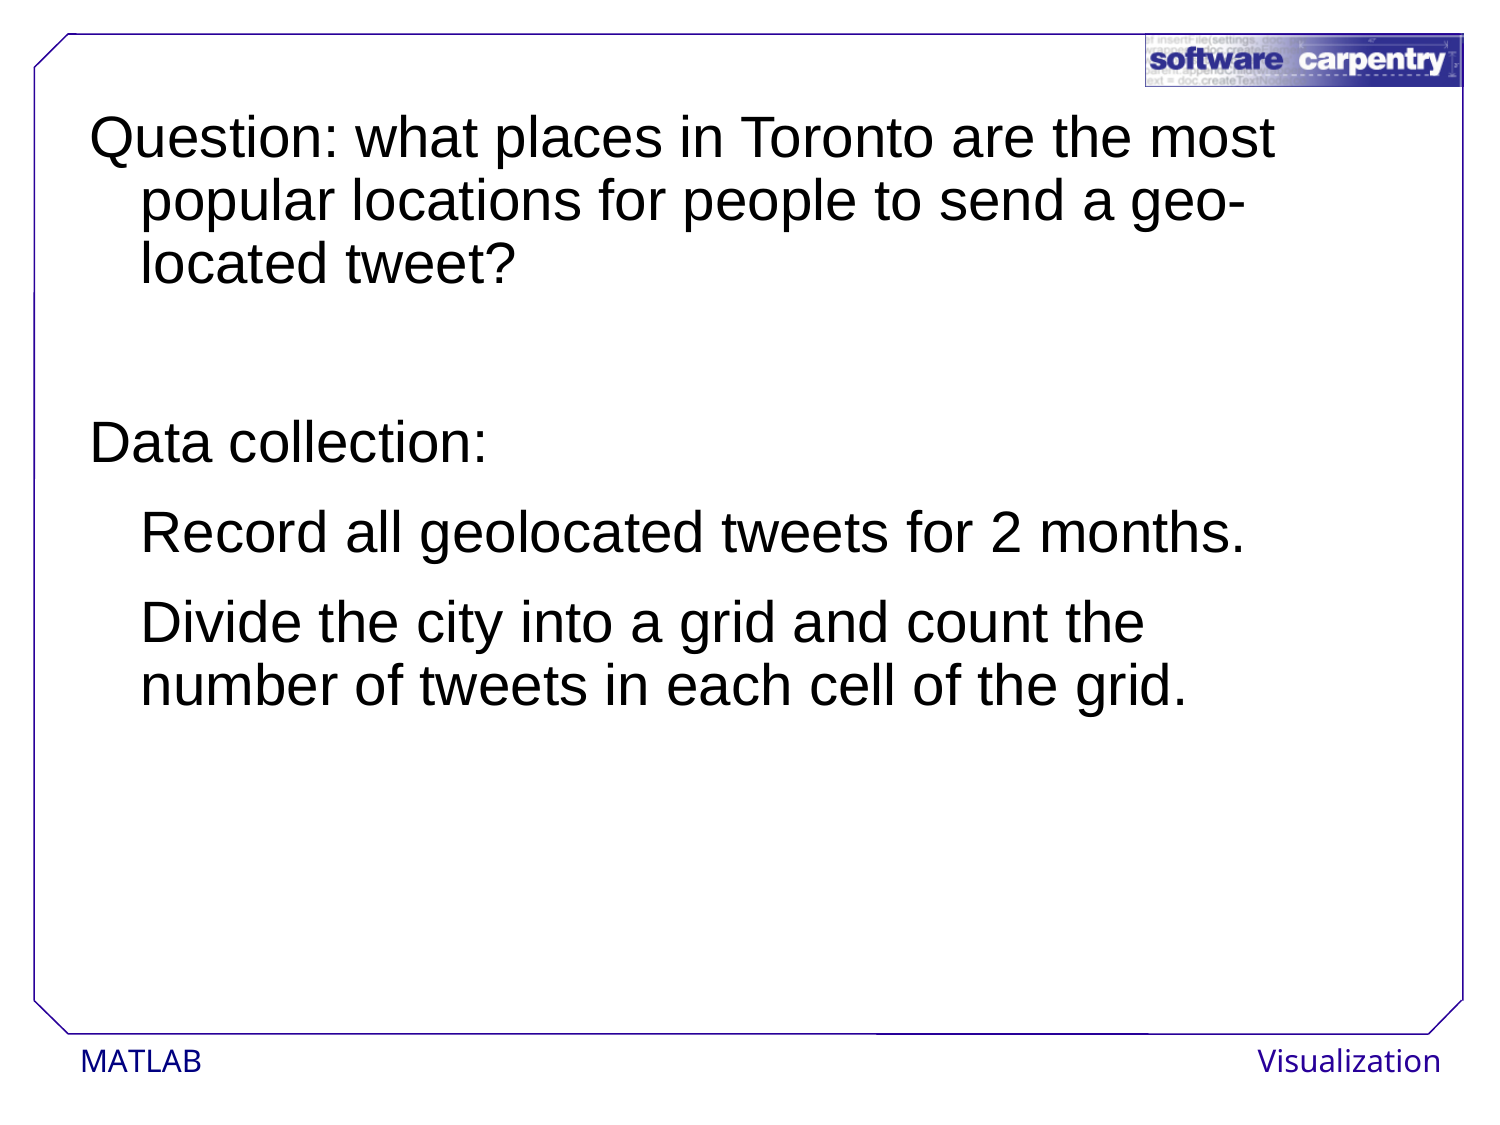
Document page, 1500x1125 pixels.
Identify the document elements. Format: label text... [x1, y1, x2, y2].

list Question: what places in Toronto are the most popular locations for people to send a geo-located tweet? Data collection: Record all geolocated tweets for 2 months. Divide the city into a grid and count the number of tweets in each cell of the grid. [75, 99, 1363, 1013]
picture [1145, 33, 1464, 87]
